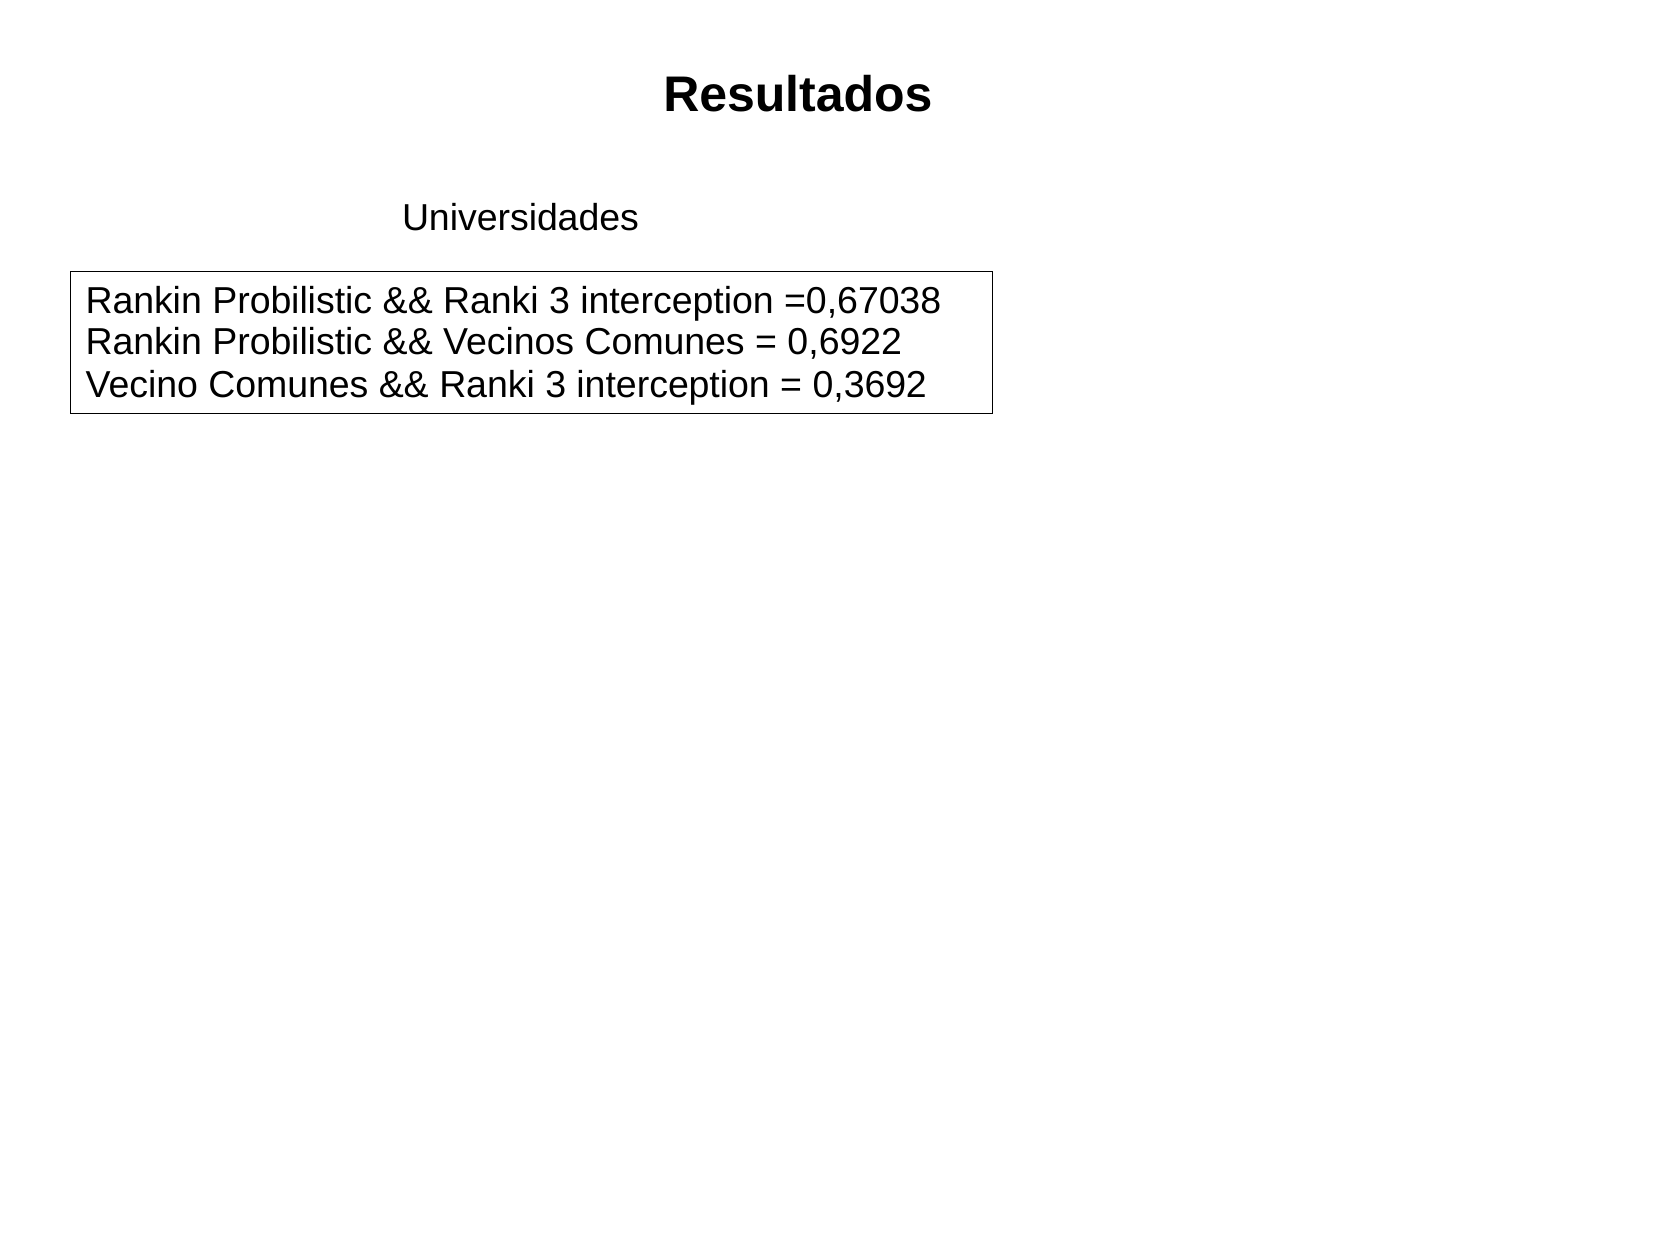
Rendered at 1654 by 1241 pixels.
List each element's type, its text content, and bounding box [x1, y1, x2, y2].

text_box Resultados [472, 59, 1134, 131]
text_box Universidades [271, 188, 780, 246]
text_box Rankin Probilistic && Ranki 3 interception =0,67038 Rankin Probilistic && Vecinos Comunes = 0,6922 Vecino Comunes && Ranki 3 interception = 0,3692 [70, 271, 993, 414]
